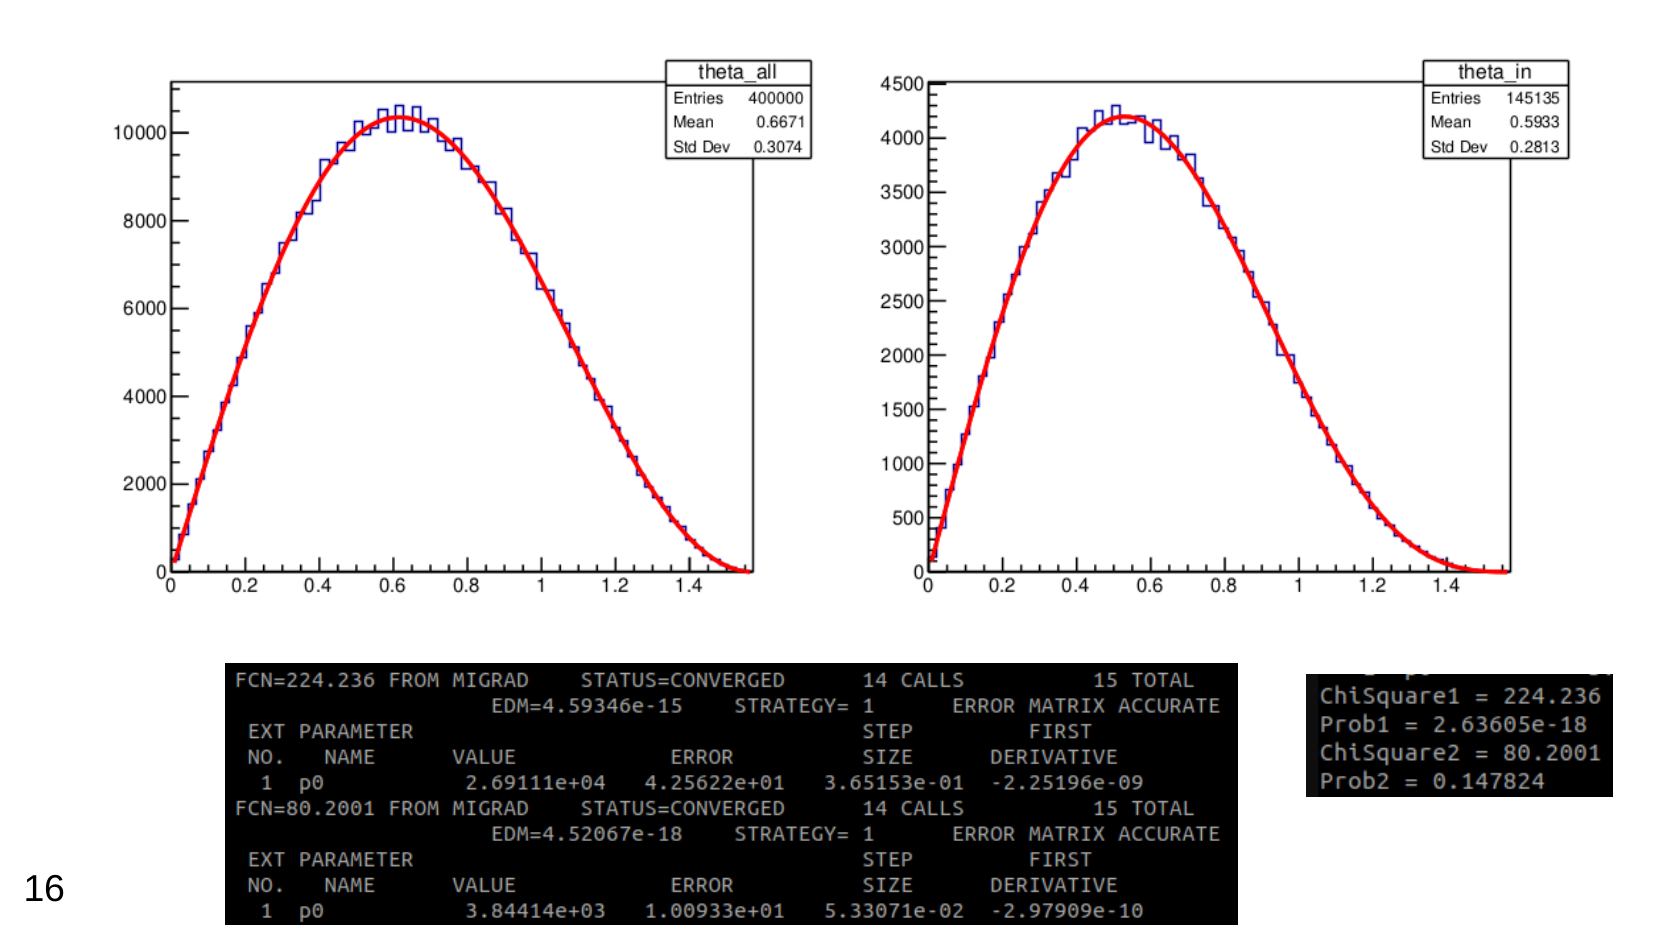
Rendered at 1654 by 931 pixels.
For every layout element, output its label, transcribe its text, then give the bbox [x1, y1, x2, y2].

text_box <number> [8, 860, 638, 931]
picture [106, 47, 1576, 601]
picture [225, 663, 1238, 925]
picture [1306, 674, 1613, 797]
